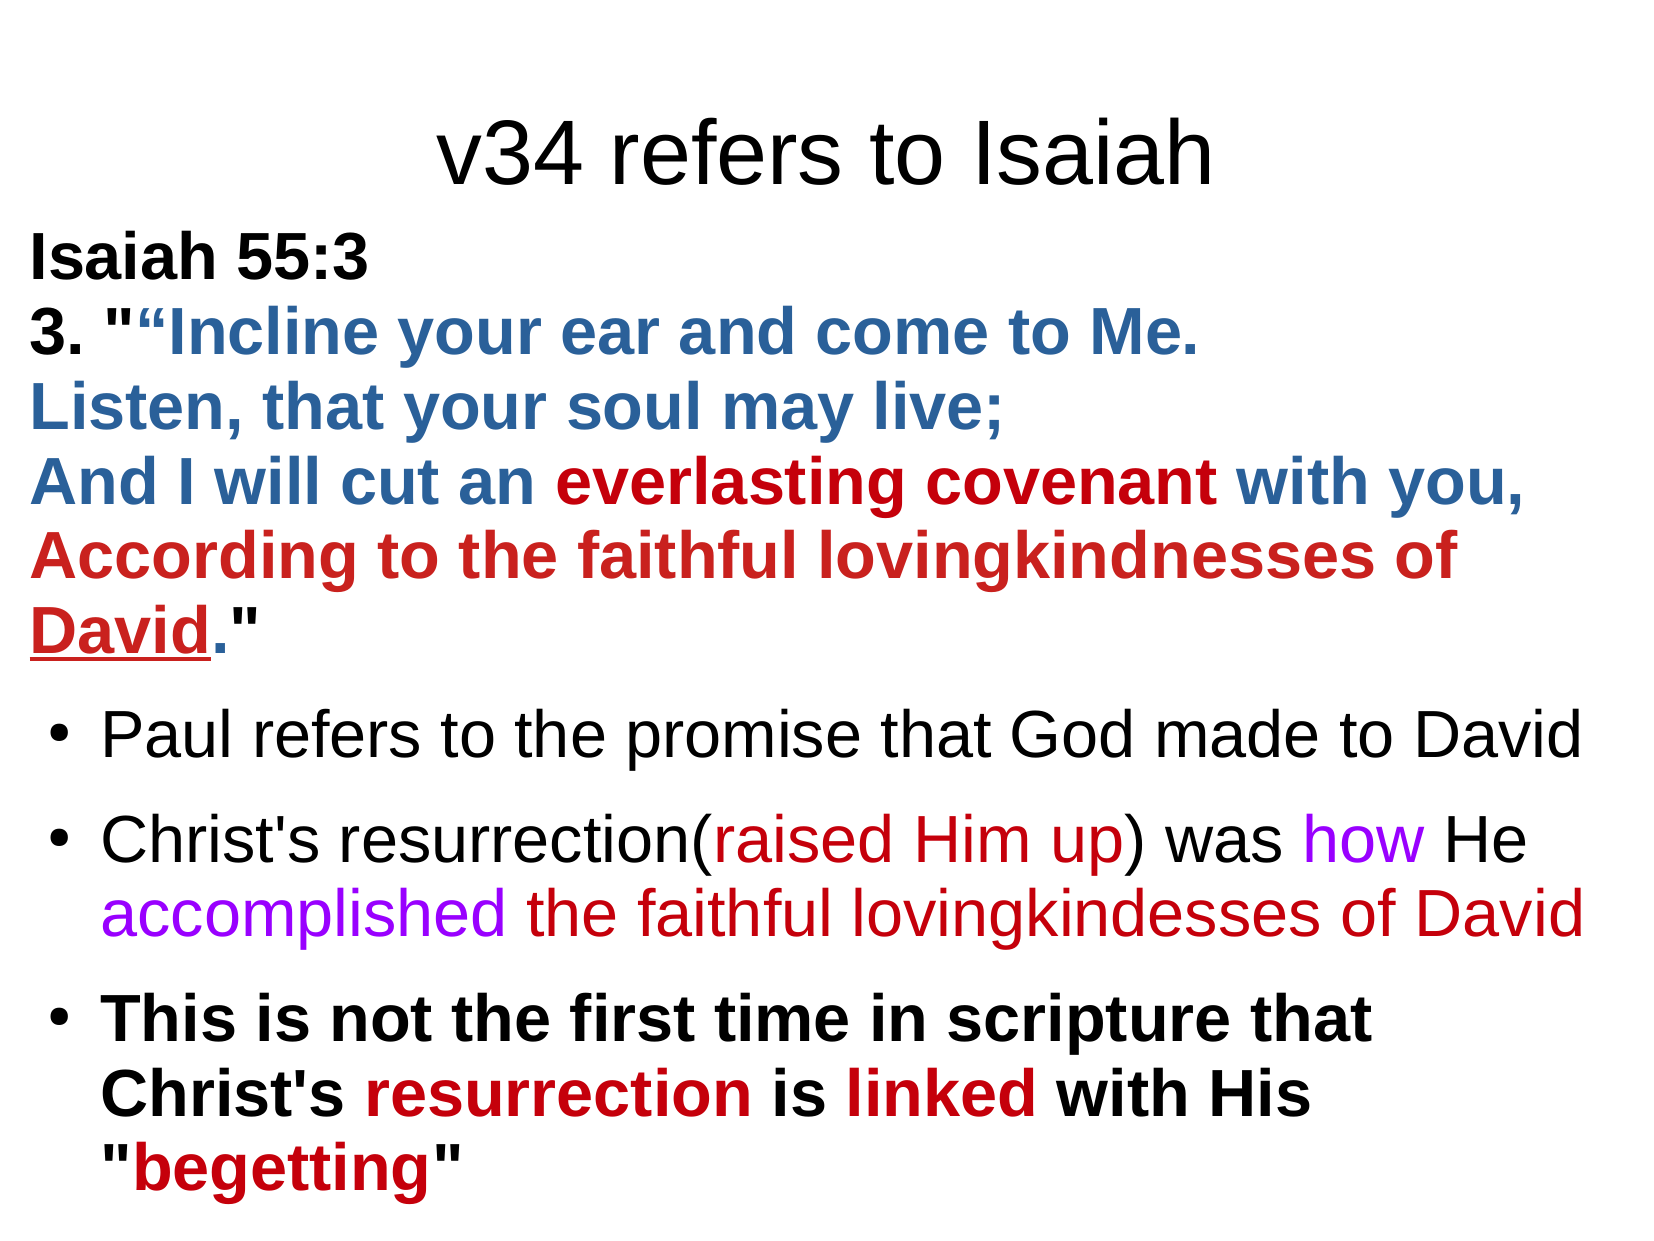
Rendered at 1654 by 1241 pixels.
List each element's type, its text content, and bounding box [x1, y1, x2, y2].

title v34 refers to Isaiah [82, 49, 1571, 219]
list Isaiah 55:3 3. "“Incline your ear and come to Me. Listen, that your soul may live; And I will cut an everlasting covenant with you, According to the faithful lovingkindnesses of David." Paul refers to the promise that God made to David Christ's resurrection(raised Him up) was how He accomplished the faithful lovingkindesses of David This is not the first time in scripture that Christ's resurrection is linked with His "begetting" [29, 219, 1625, 1235]
